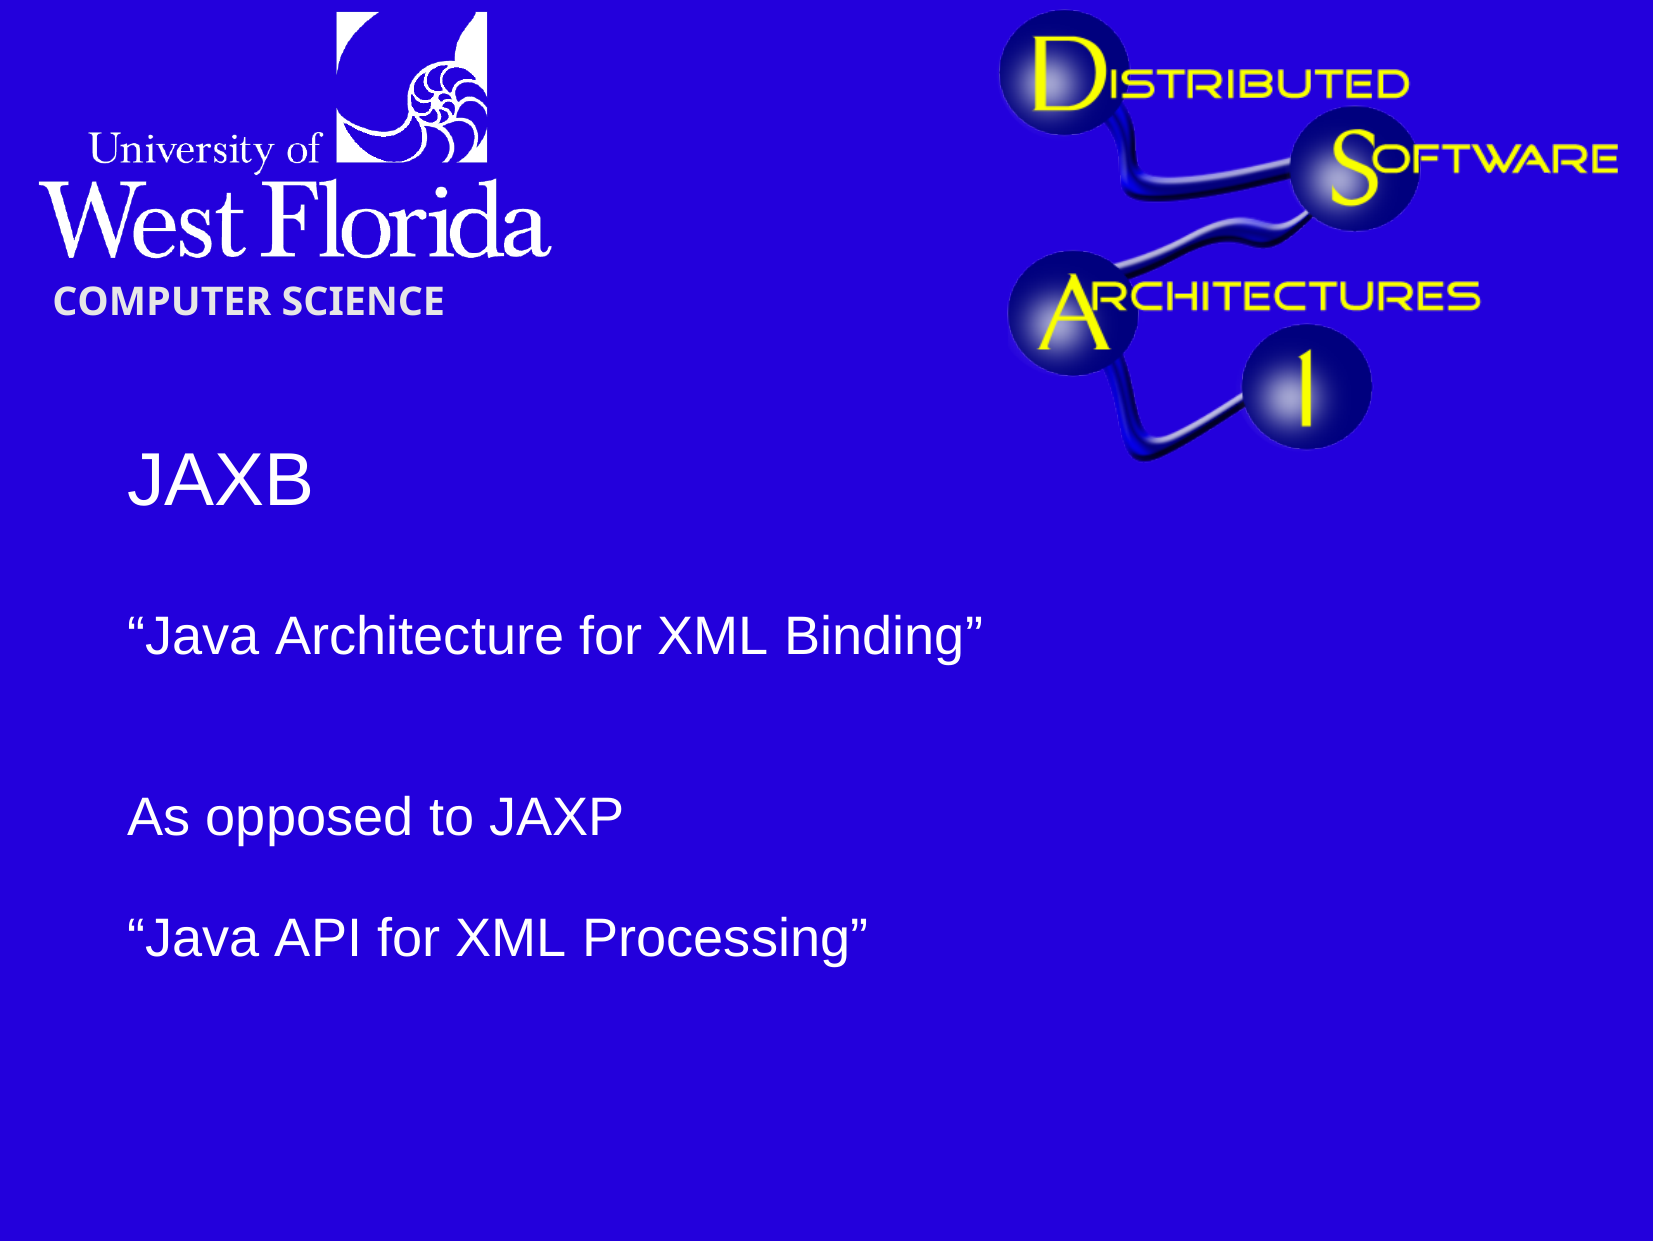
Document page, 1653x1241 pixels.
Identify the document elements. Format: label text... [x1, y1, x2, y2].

picture [37, 0, 559, 262]
text_box COMPUTER SCIENCE [37, 262, 563, 333]
text_box JAXB “Java Architecture for XML Binding” As opposed to JAXP “Java API for XML Processing” [112, 426, 1051, 1094]
picture [910, 0, 1653, 506]
